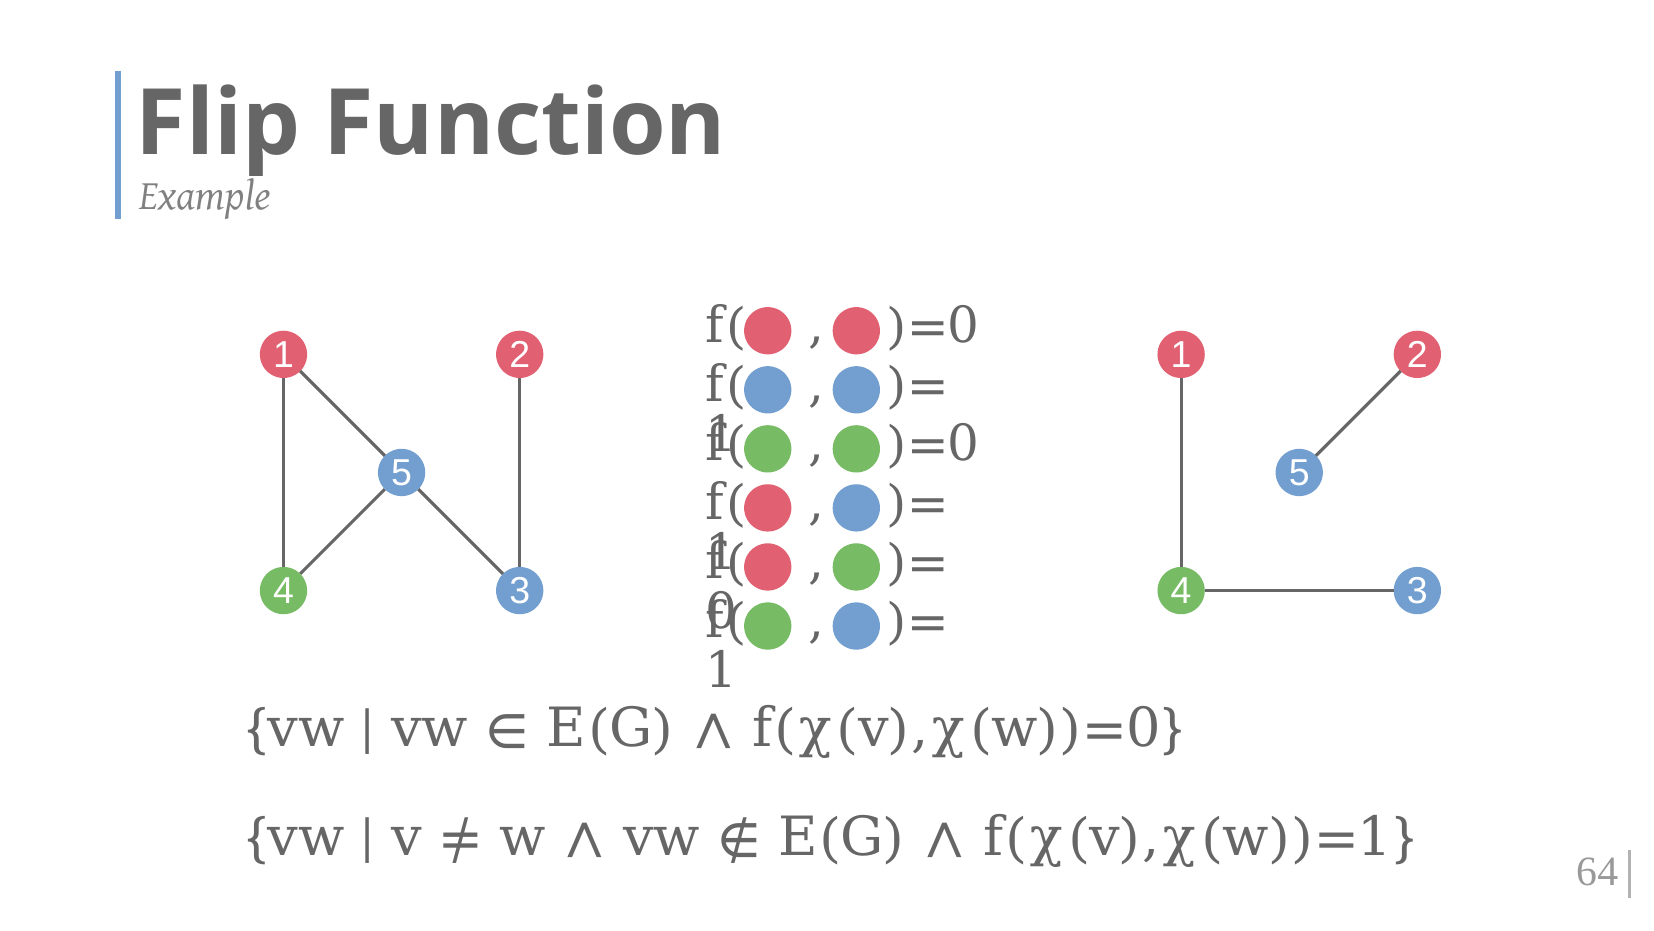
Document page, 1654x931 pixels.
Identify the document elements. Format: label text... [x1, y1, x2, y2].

text_box f( , )=0 [690, 413, 1004, 485]
text_box 5 [1275, 448, 1323, 497]
text_box [744, 307, 792, 354]
text_box [744, 484, 792, 531]
text_box f( , )=1 [690, 590, 993, 662]
text_box 4 [1157, 567, 1205, 615]
text_box [832, 484, 880, 531]
text_box [744, 425, 792, 472]
text_box 4 [259, 567, 308, 615]
text_box [744, 543, 792, 590]
text_box 3 [496, 567, 544, 615]
text_box f( , )=1 [690, 354, 993, 413]
text_box [744, 366, 792, 413]
text_box f( , )=0 [690, 295, 1004, 367]
text_box [832, 425, 880, 472]
text_box f( , )=1 [690, 472, 993, 531]
text_box [832, 366, 880, 413]
title Flip Function [135, 60, 1601, 178]
text_box 2 [496, 330, 544, 378]
text_box f( , )=0 [690, 531, 993, 590]
text_box 3 [1393, 566, 1442, 615]
text_box [832, 543, 880, 590]
text_box {vw | vw ∈ E(G) ∧ f(χ(v),χ(w))=0} {vw | v ≠ w ∧ vw ∉ E(G) ∧ f(χ(v),χ(w))=1} [230, 696, 1477, 875]
text_box 5 [377, 448, 426, 497]
text_box [832, 307, 880, 354]
text_box [832, 602, 880, 650]
text_box 1 [1157, 330, 1205, 378]
text_box 1 [259, 330, 308, 378]
text_box Example [124, 165, 721, 229]
text_box 2 [1393, 330, 1442, 379]
text_box [744, 602, 792, 650]
